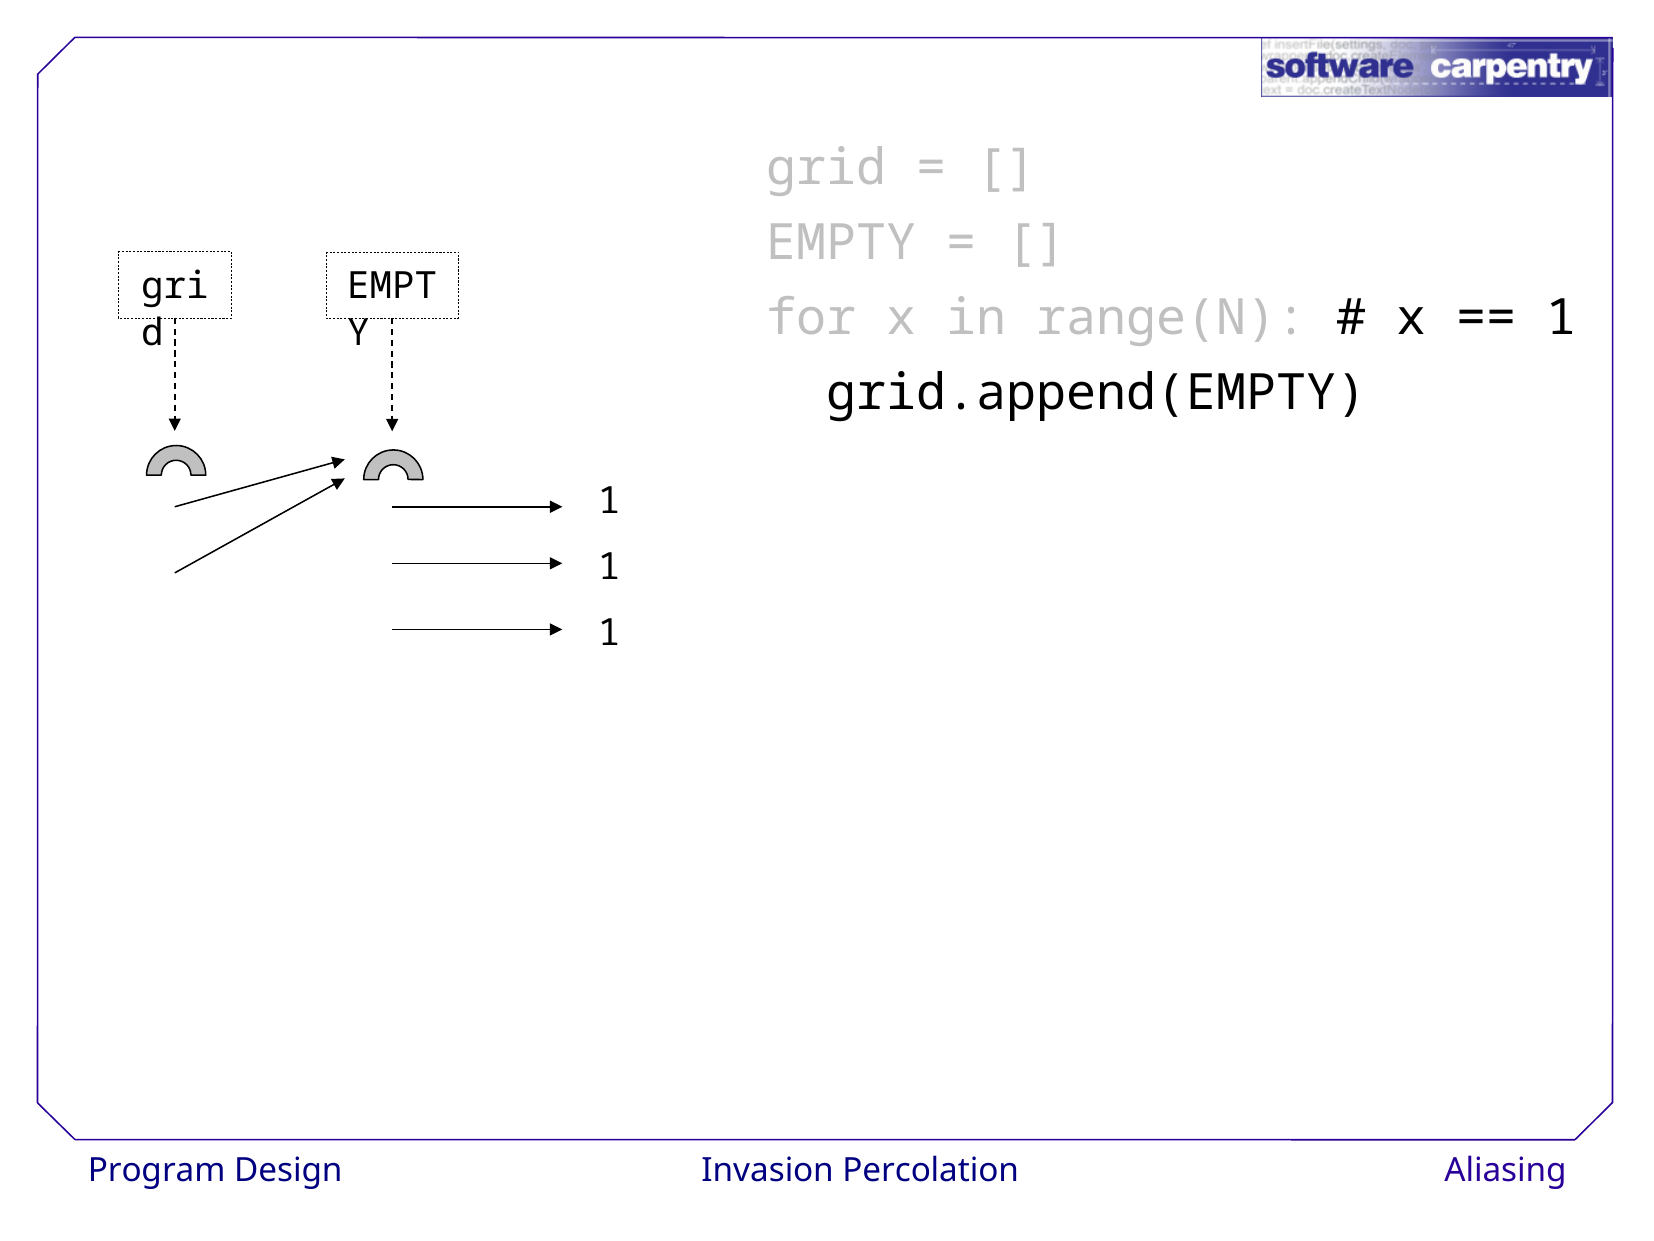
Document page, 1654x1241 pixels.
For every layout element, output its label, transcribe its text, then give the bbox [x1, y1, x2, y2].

text_box [363, 449, 423, 480]
table_cell [364, 555, 424, 630]
picture [1261, 39, 1613, 97]
table_cell [364, 630, 424, 706]
text_box grid [118, 251, 232, 318]
text_box [146, 445, 206, 476]
table_header [146, 478, 206, 554]
table_header [364, 479, 424, 555]
text_box grid = [] EMPTY = [] for x in range(N): # x == 1 grid.append(EMPTY) [751, 112, 1432, 999]
text_box 1 [571, 535, 647, 591]
text_box EMPTY [326, 251, 459, 319]
text_box 1 [571, 459, 647, 535]
table_cell [146, 554, 206, 629]
text_box 1 [571, 591, 647, 667]
